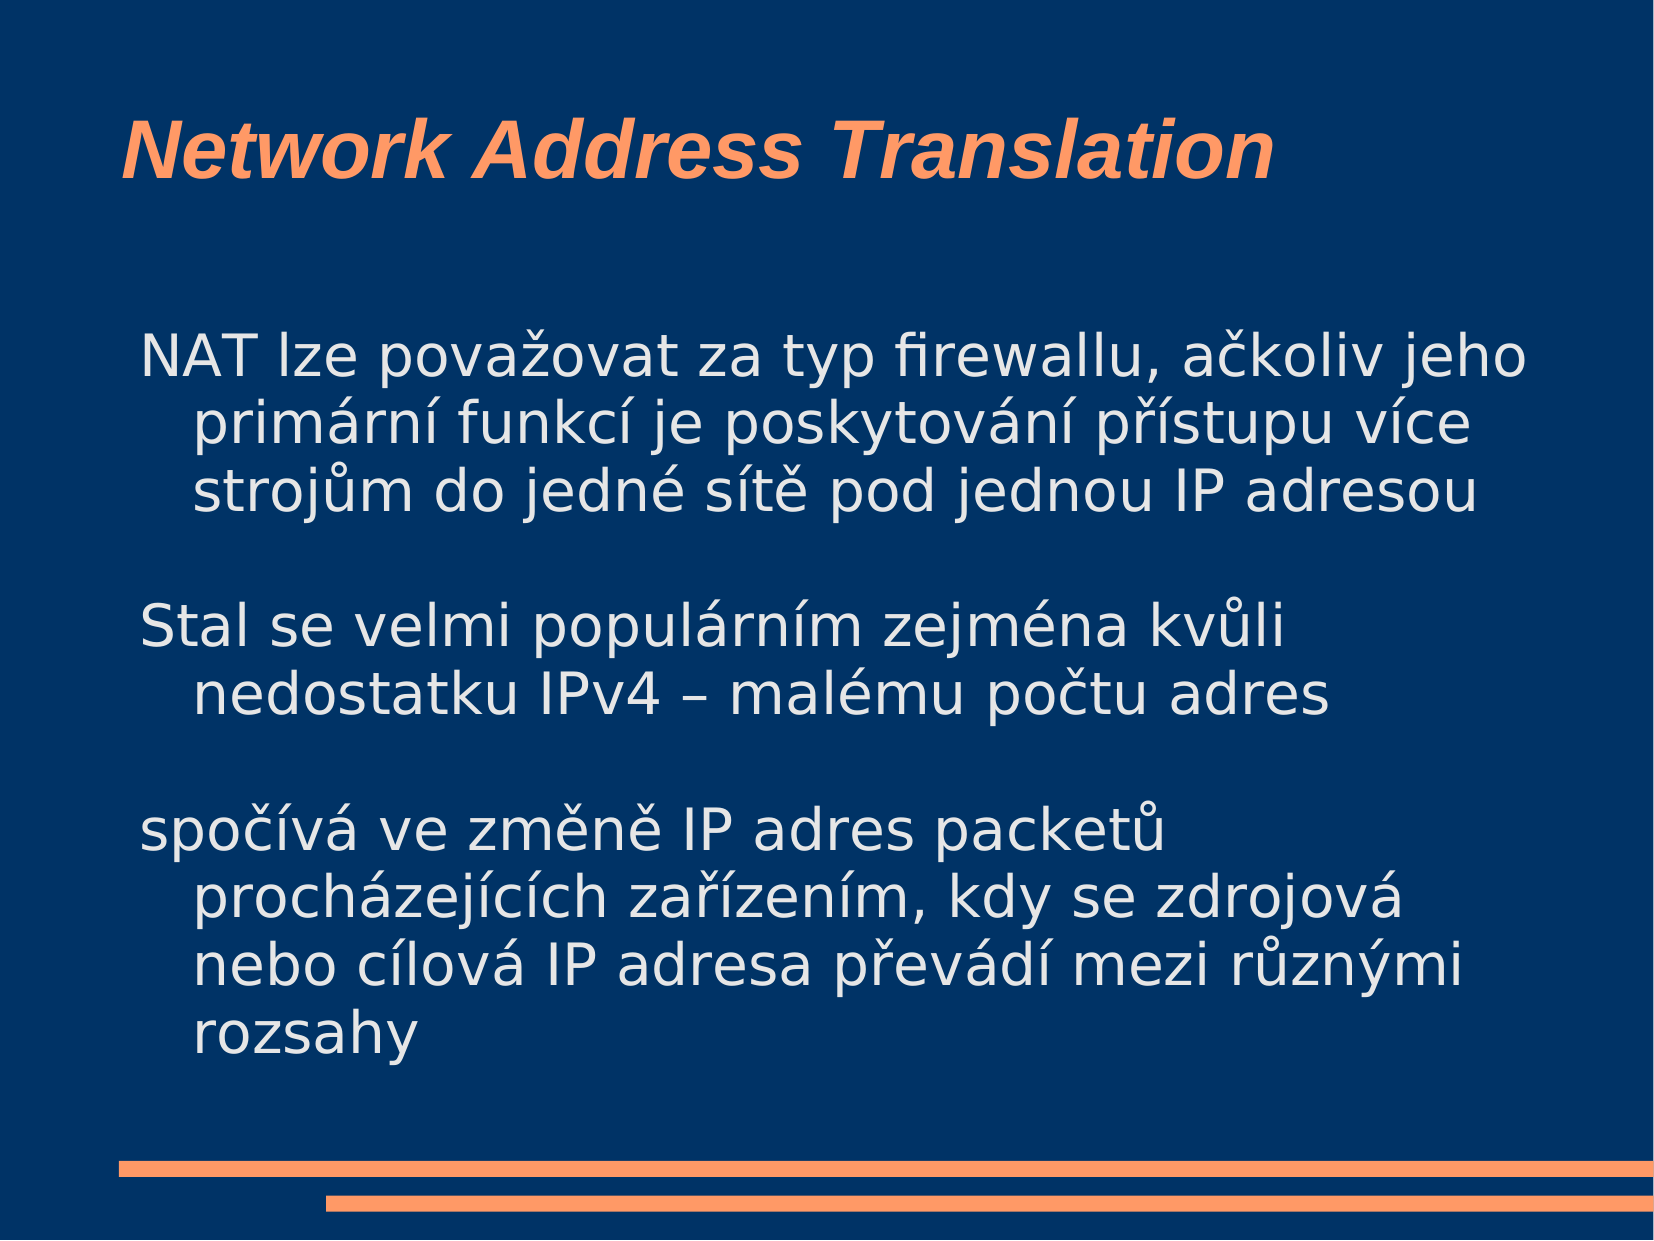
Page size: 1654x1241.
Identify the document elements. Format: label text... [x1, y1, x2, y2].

title Network Address Translation [121, 46, 1534, 254]
list NAT lze považovat za typ firewallu, ačkoliv jeho primární funkcí je poskytování přístupu více strojům do jedné sítě pod jednou IP adresou Stal se velmi populárním zejména kvůli nedostatku IPv4 – malému počtu adres spočívá ve změně IP adres packetů procházejících zařízením, kdy se zdrojová nebo cílová IP adresa převádí mezi různými rozsahy [121, 322, 1561, 1135]
